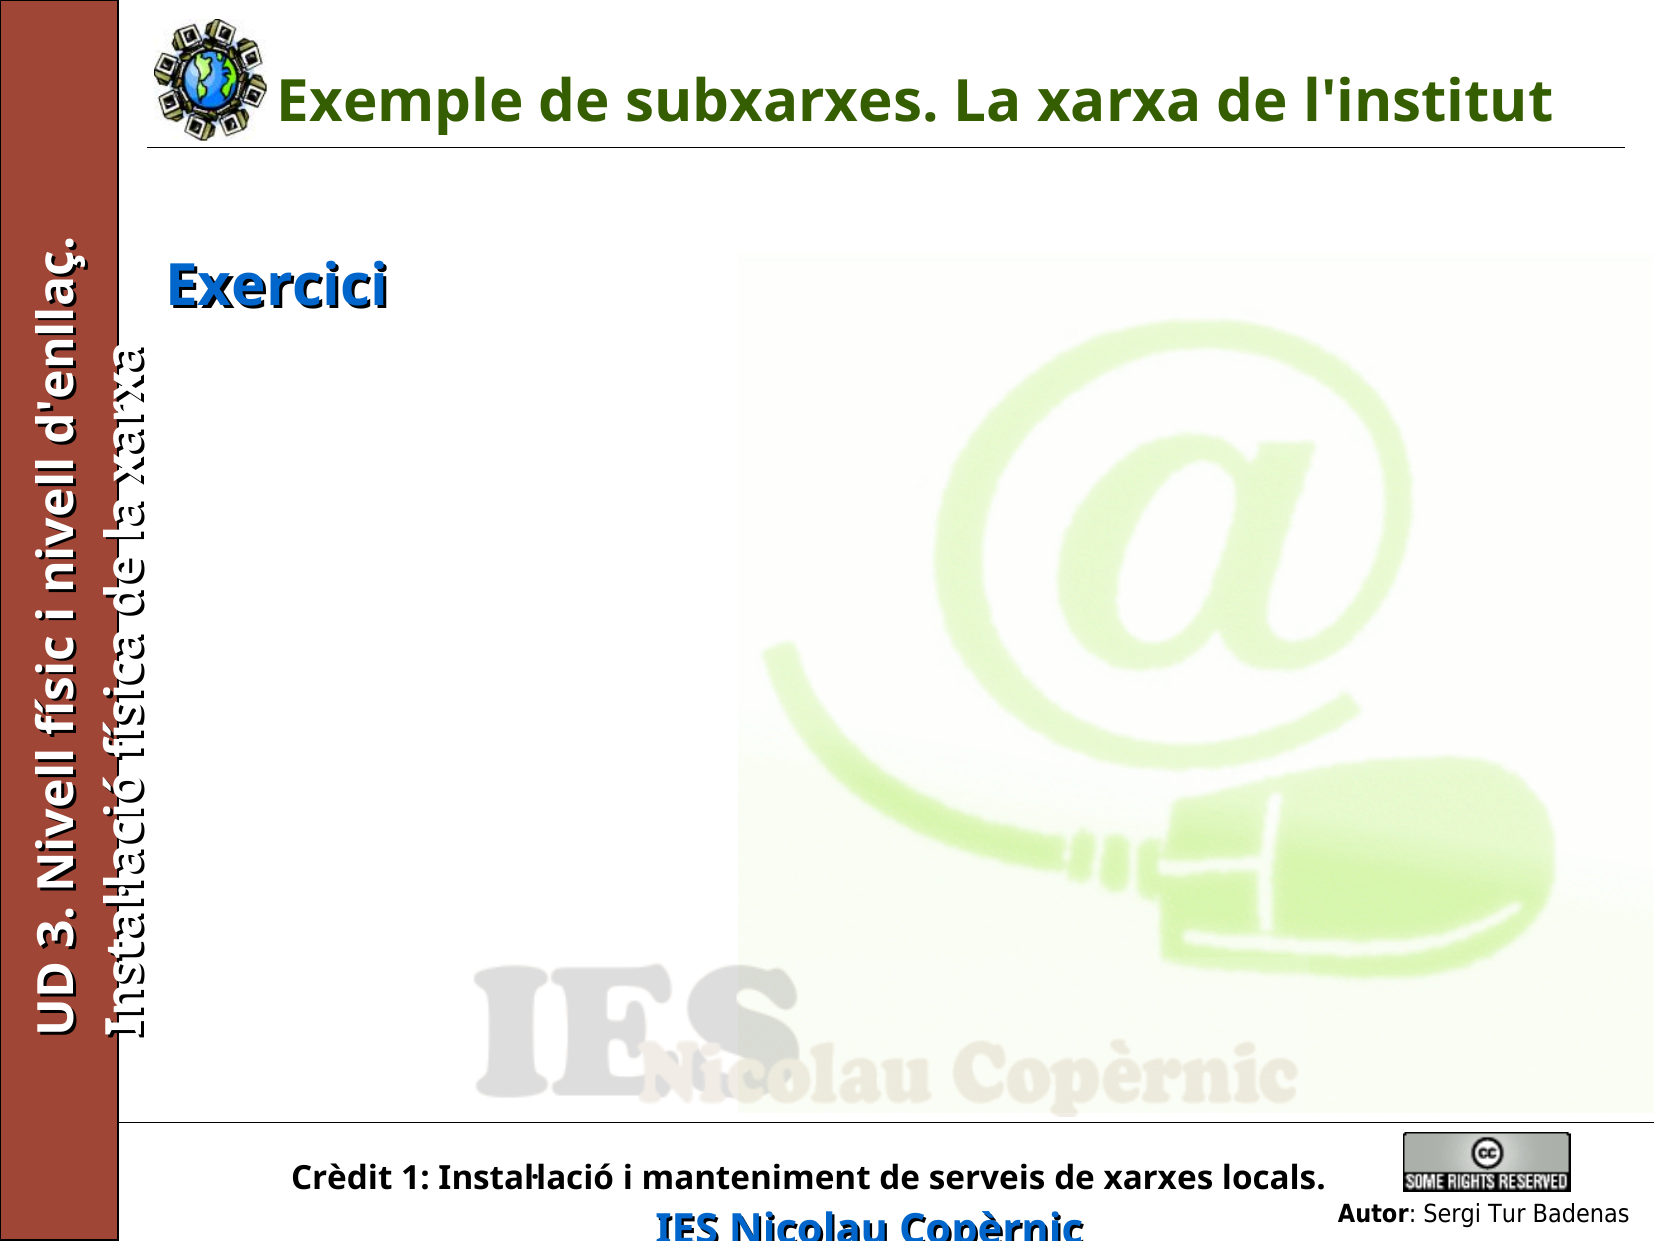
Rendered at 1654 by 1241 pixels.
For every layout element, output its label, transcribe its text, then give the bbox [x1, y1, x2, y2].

picture [1403, 1132, 1571, 1192]
list Exercici [147, 242, 1636, 1078]
picture [466, 252, 1654, 1117]
title Exemple de subxarxes. La xarxa de l'institut [171, 56, 1654, 141]
picture [154, 19, 268, 142]
